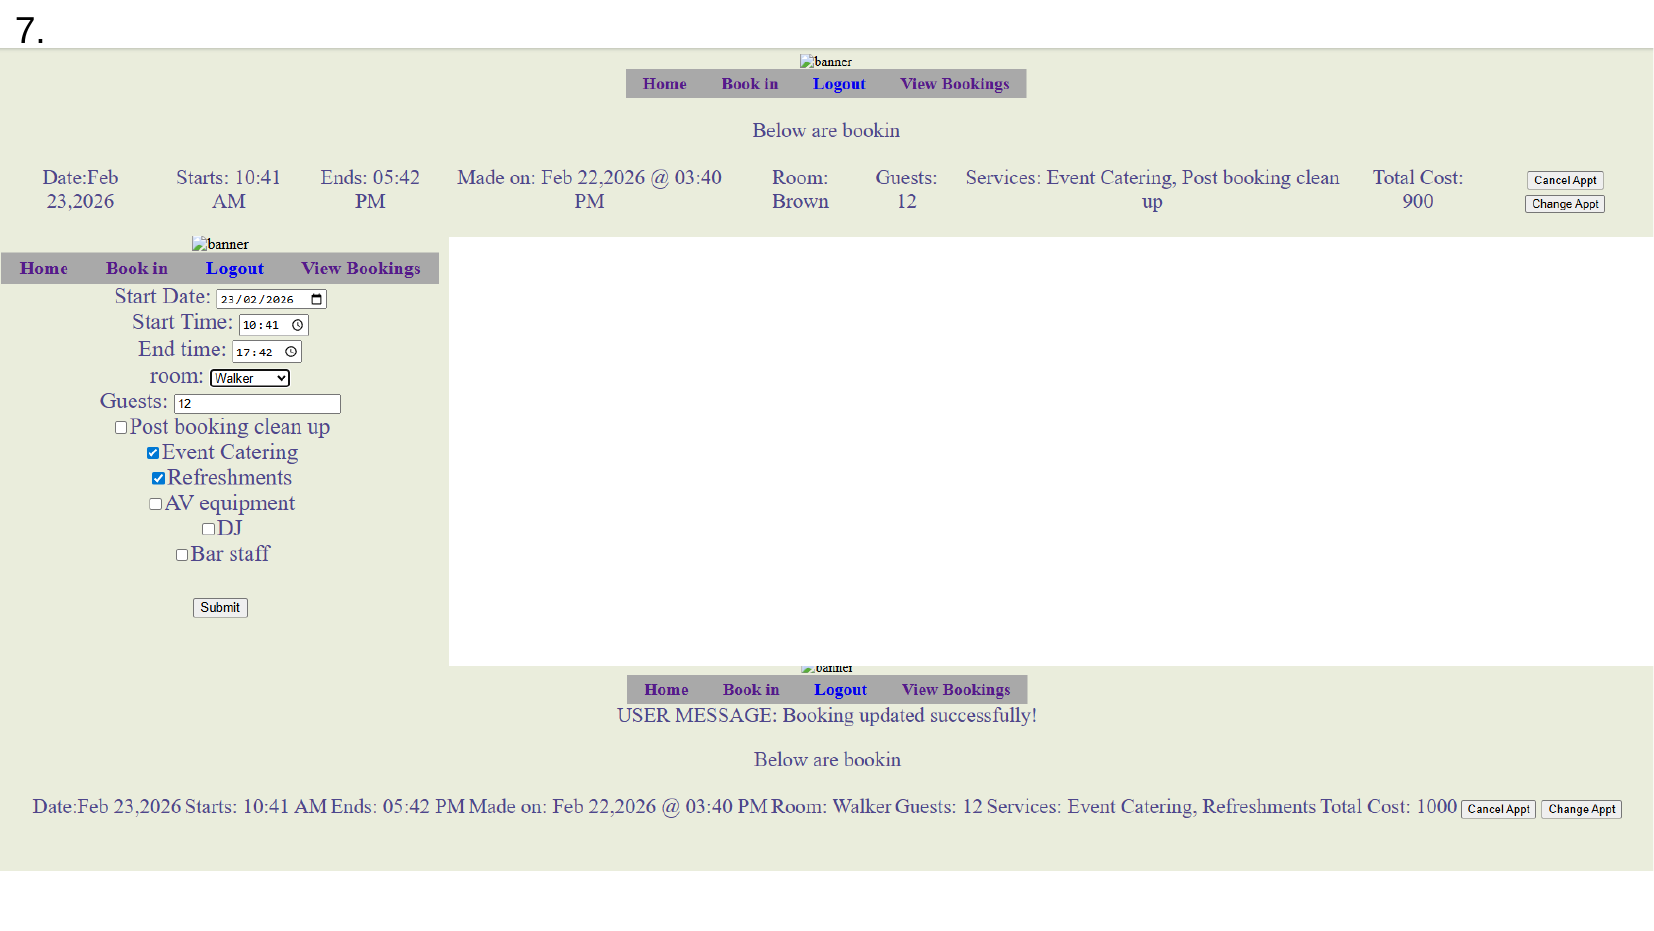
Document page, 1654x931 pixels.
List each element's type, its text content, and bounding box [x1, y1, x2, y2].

text_box 7. [0, 2, 61, 48]
picture [0, 48, 1654, 871]
